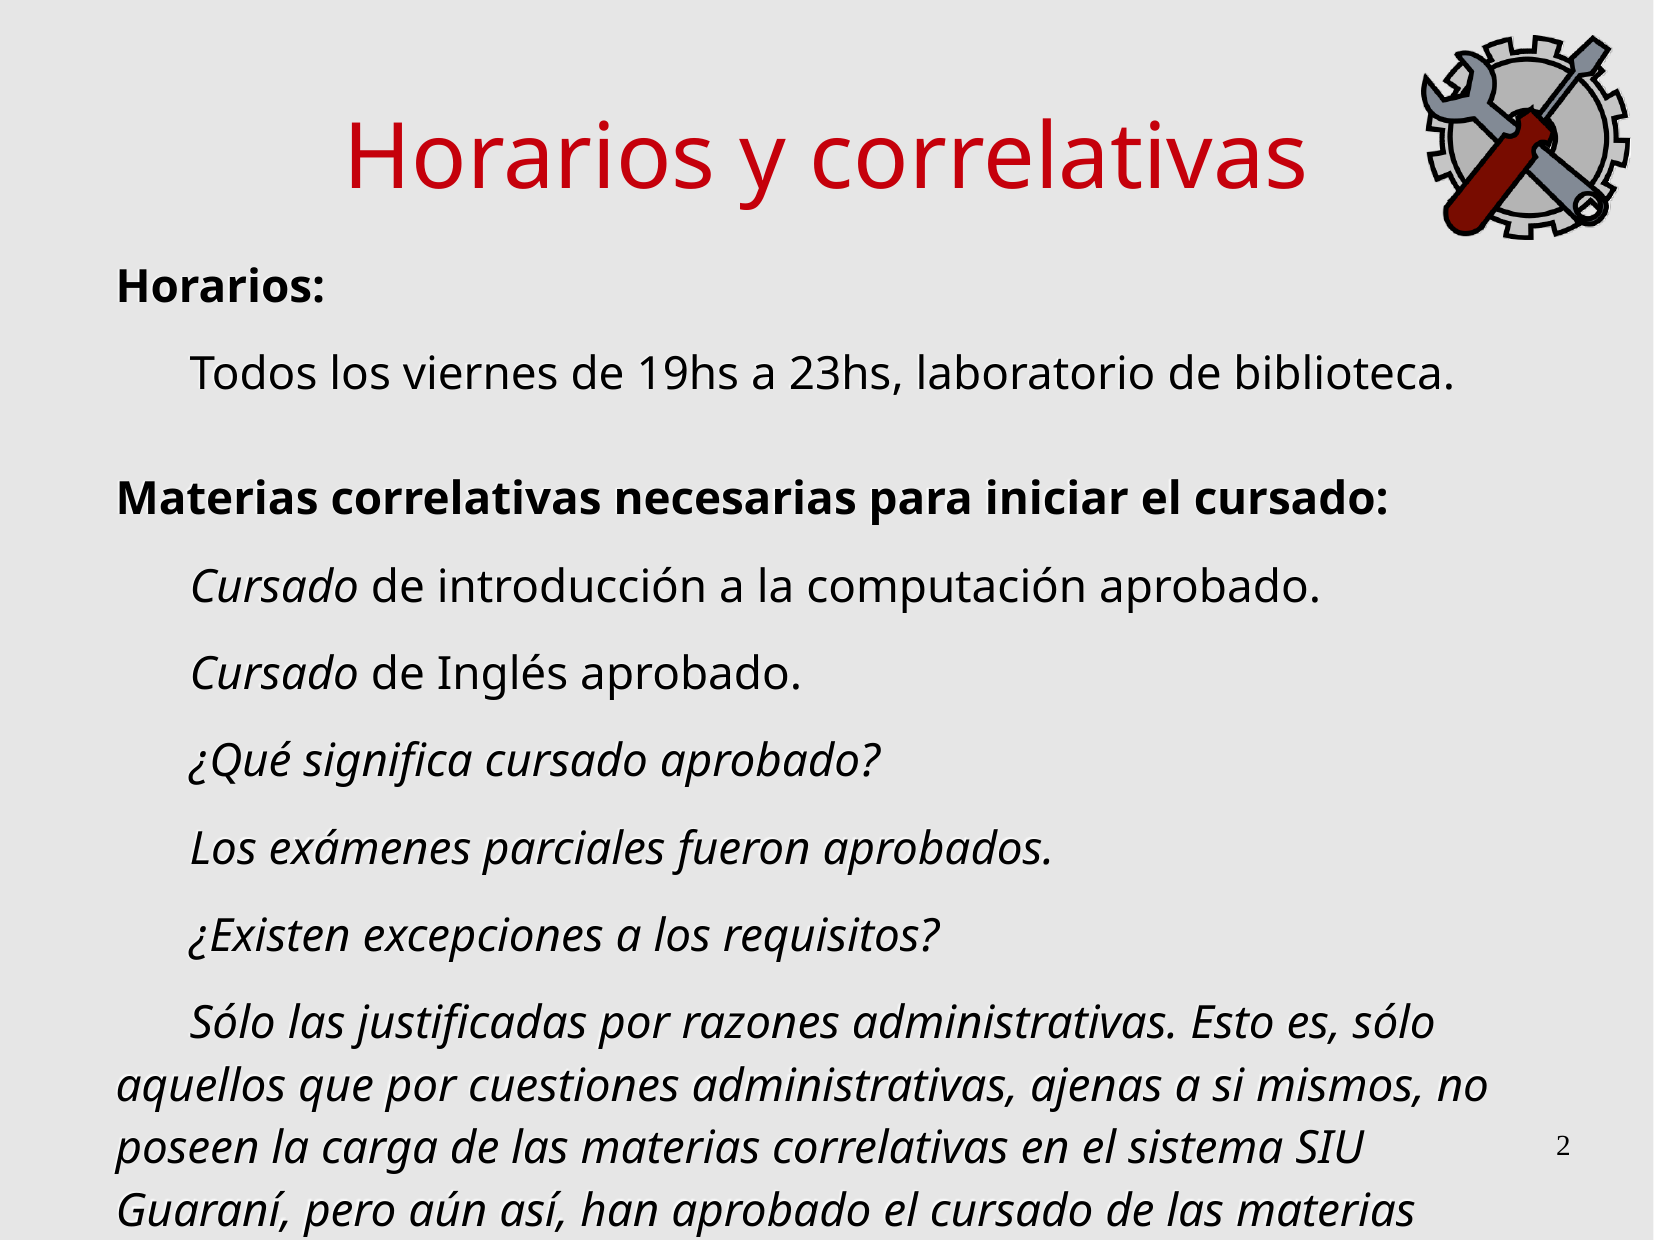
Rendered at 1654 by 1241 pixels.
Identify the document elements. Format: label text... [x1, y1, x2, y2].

text_box Horarios: Todos los viernes de 19hs a 23hs, laboratorio de biblioteca. Materias correlativas necesarias para iniciar el cursado: Cursado de introducción a la computación aprobado. Cursado de Inglés aprobado. ¿Qué significa cursado aprobado? Los exámenes parciales fueron aprobados. ¿Existen excepciones a los requisitos? Sólo las justificadas por razones administrativas. Esto es, sólo aquellos que por cuestiones administrativas, ajenas a si mismos, no poseen la carga de las materias correlativas en el sistema SIU Guaraní, pero aún así, han aprobado el cursado de las materias correlativas correspondientes. Estos casos deben ser comunicados a la cátedra. [100, 246, 1553, 1193]
title Horarios y correlativas [82, 102, 1421, 204]
picture [1421, 35, 1630, 240]
